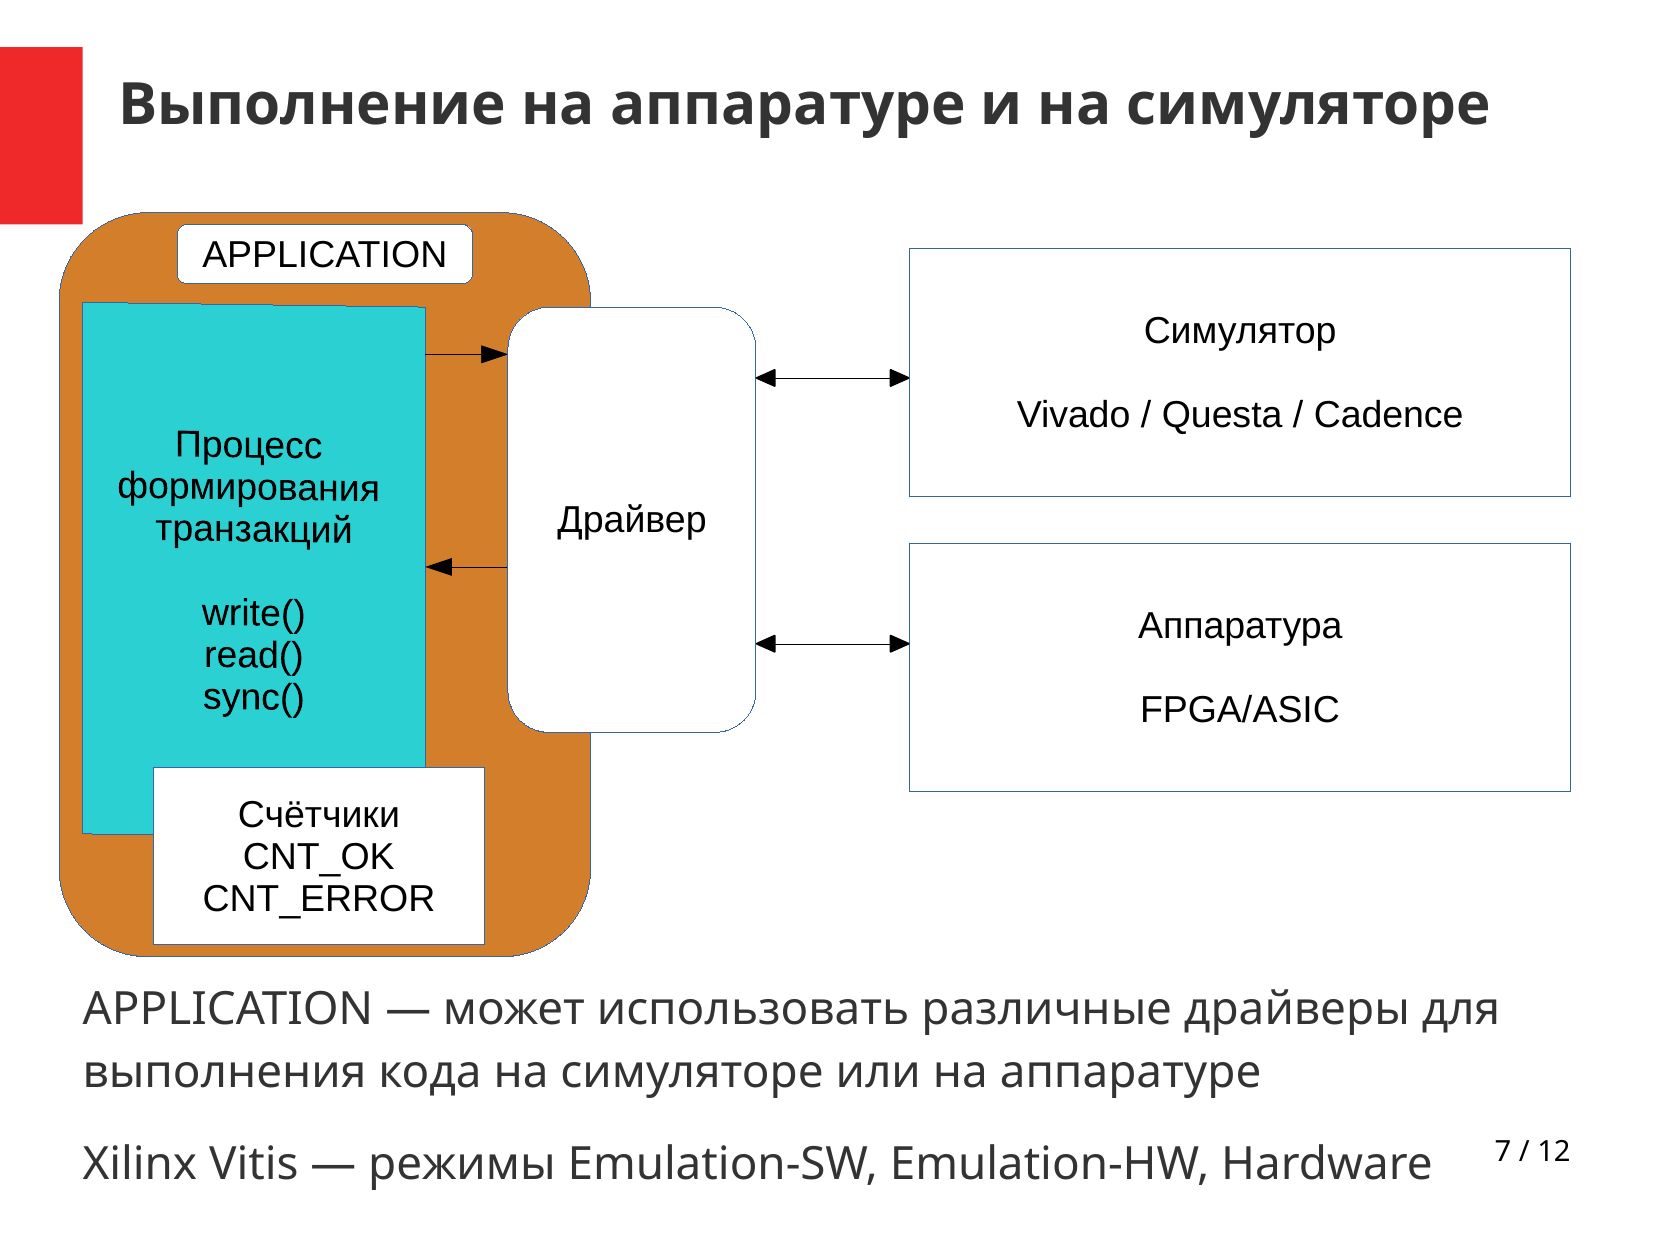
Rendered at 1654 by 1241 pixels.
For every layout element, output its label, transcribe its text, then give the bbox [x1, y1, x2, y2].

text_box Счётчики CNT_OK CNT_ERROR [153, 767, 485, 945]
text_box APPLICATION [177, 224, 473, 284]
text_box Процесс формирования транзакций write() read() sync() [82, 302, 426, 835]
list APPLICATION — может использовать различные драйверы для выполнения кода на симуляторе или на аппаратуре Xilinx Vitis — режимы Emulation-SW, Emulation-HW, Hardware [11, 975, 1654, 1205]
text_box [59, 212, 591, 957]
text_box [426, 355, 507, 567]
title Выполнение на аппаратуре и на симуляторе [118, 49, 1571, 154]
text_box Симулятор Vivado / Questa / Cadence [909, 248, 1571, 497]
text_box Драйвер [507, 307, 756, 733]
text_box Аппаратура FPGA/ASIC [909, 543, 1571, 792]
